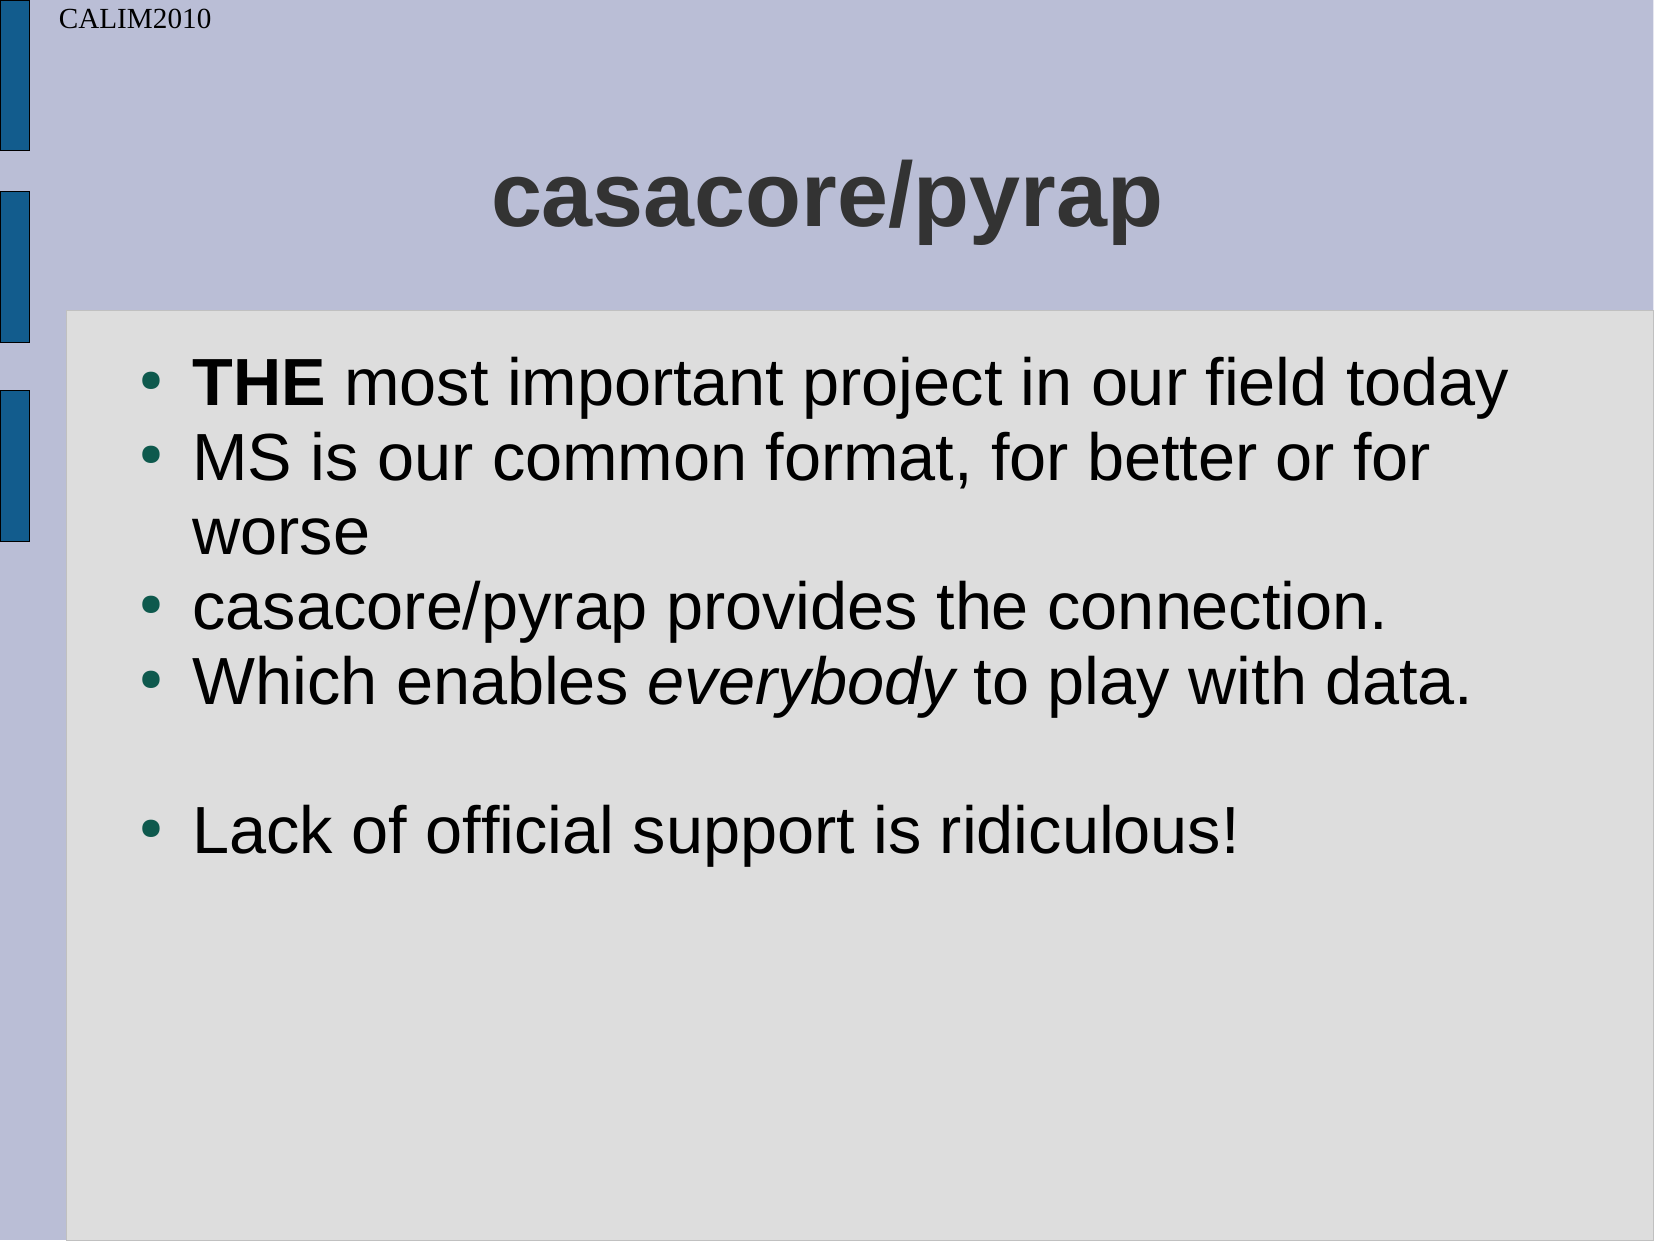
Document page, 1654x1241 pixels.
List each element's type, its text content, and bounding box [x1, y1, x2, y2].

list THE most important project in our field today MS is our common format, for better or for worse casacore/pyrap provides the connection. Which enables everybody to play with data. Lack of official support is ridiculous! [121, 344, 1534, 1149]
title casacore/pyrap [121, 98, 1534, 291]
